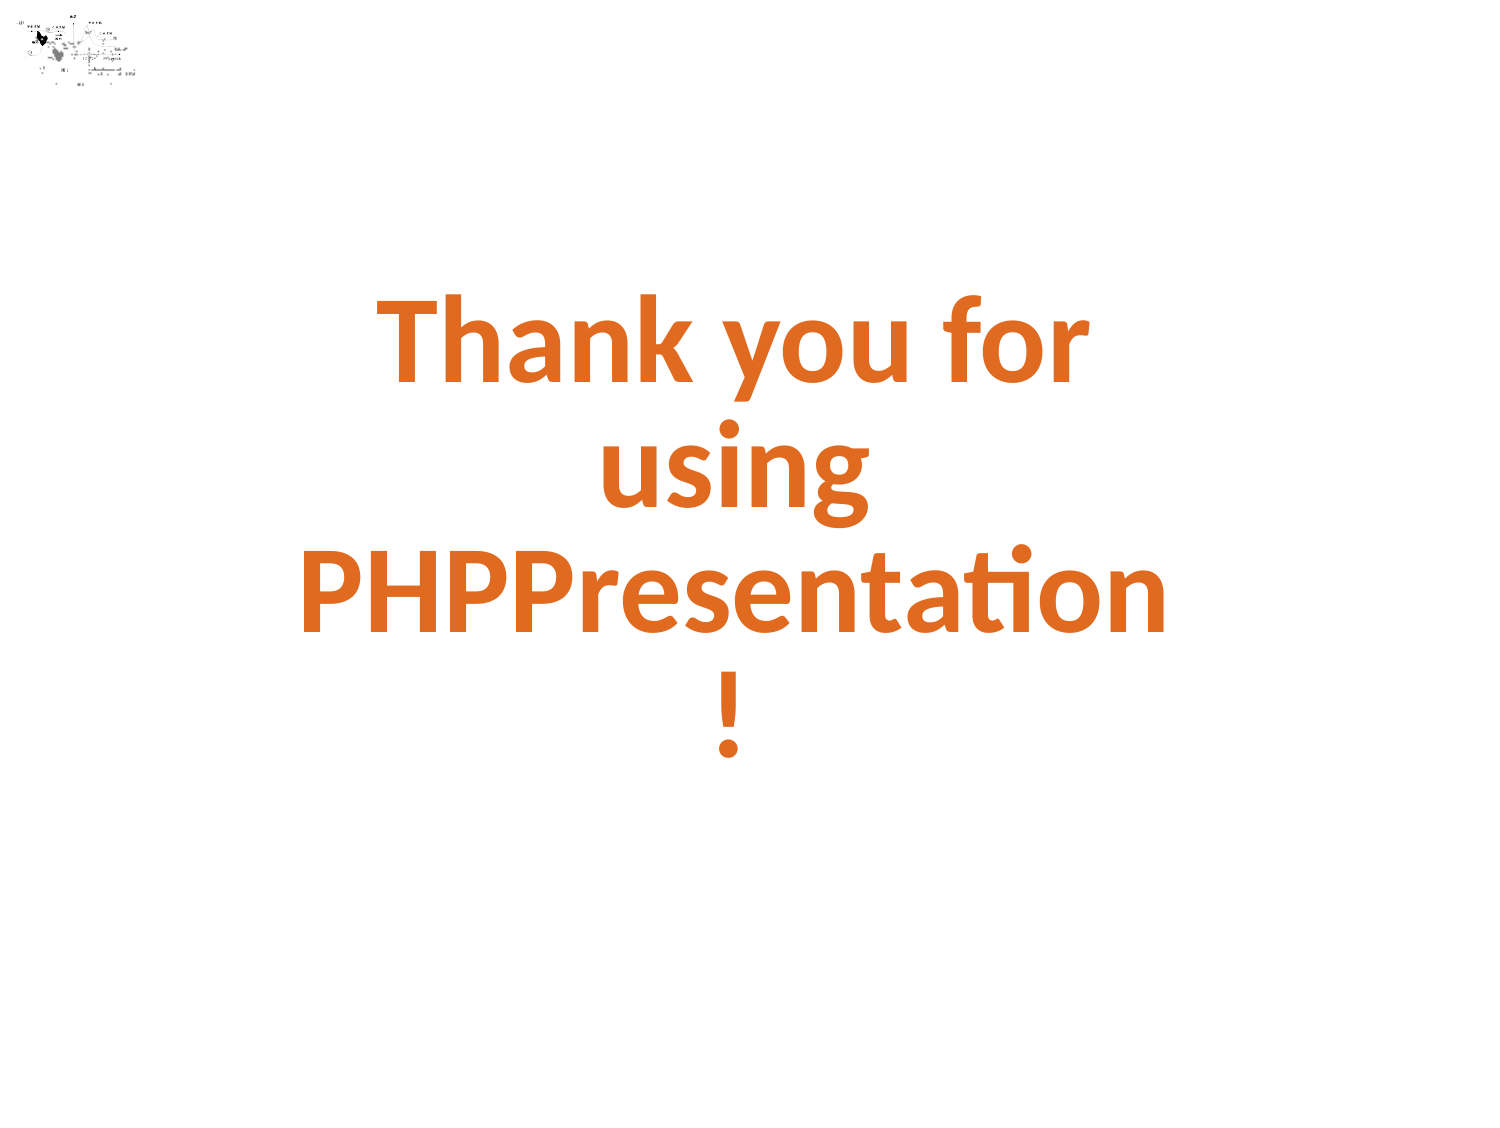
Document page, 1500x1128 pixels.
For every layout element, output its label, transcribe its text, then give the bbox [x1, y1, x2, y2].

text_box Thank you for using PHPPresentation! [265, 281, 1204, 751]
picture [15, 15, 121, 72]
